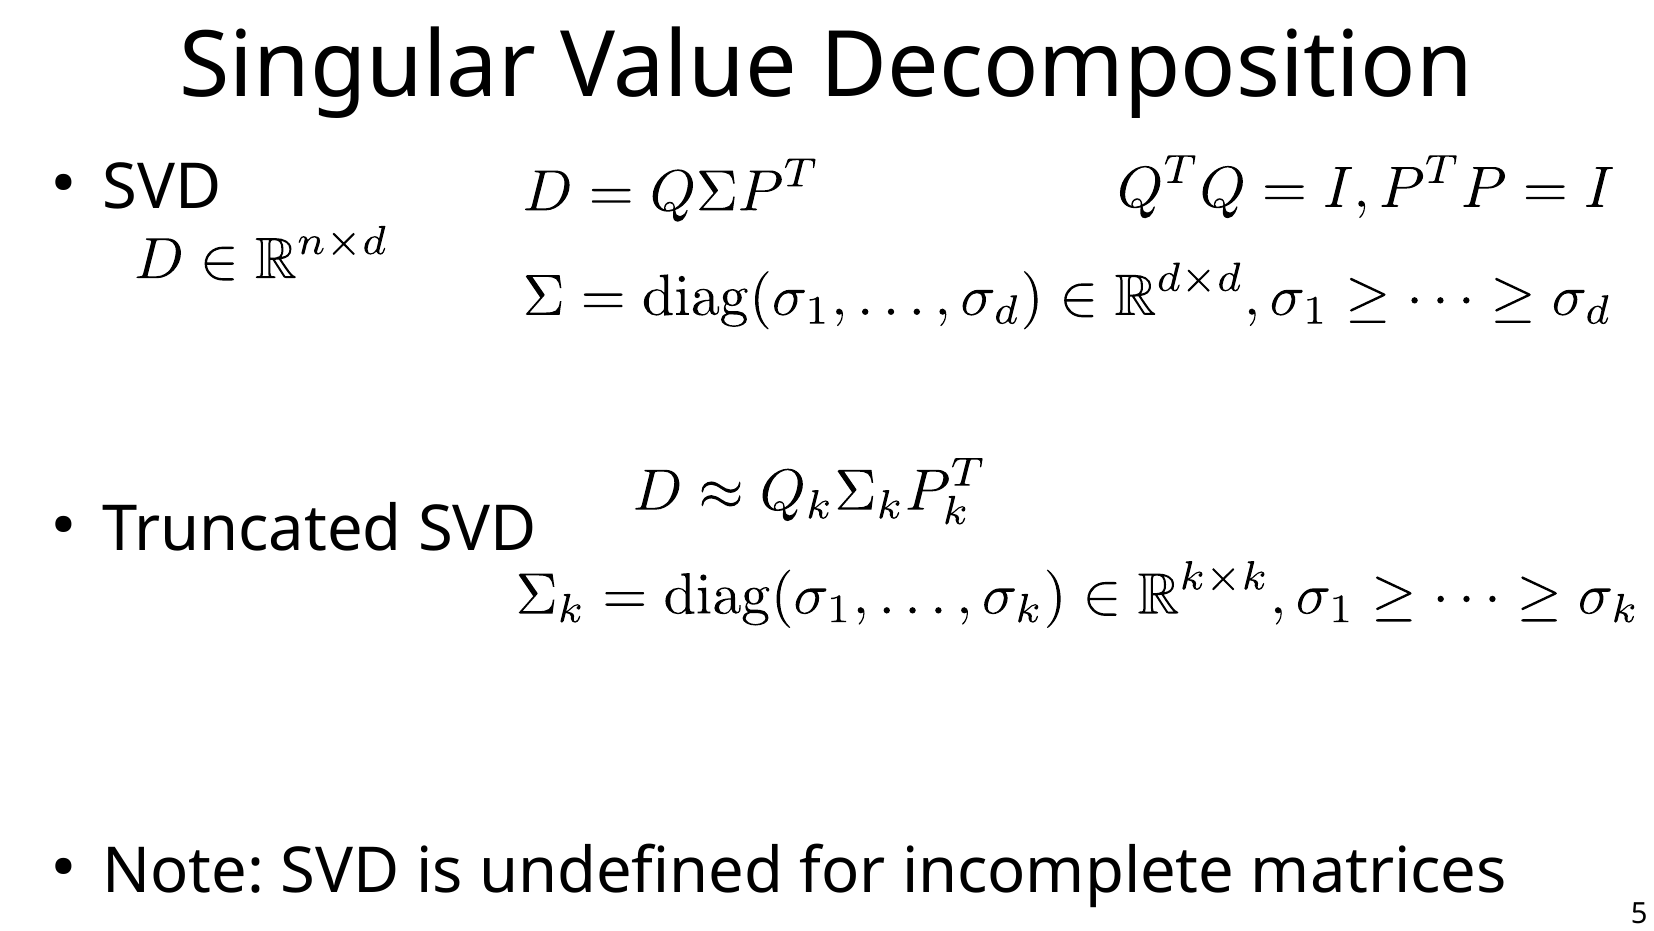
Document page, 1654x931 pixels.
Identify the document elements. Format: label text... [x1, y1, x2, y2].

title Singular Value Decomposition [82, 1, 1571, 122]
text_box [522, 262, 1610, 330]
text_box [133, 225, 387, 281]
text_box [1117, 155, 1615, 219]
list SVD Truncated SVD Note: SVD is undefined for incomplete matrices [35, 140, 1607, 922]
text_box [515, 561, 1637, 629]
text_box [632, 457, 985, 525]
text_box [522, 158, 817, 222]
